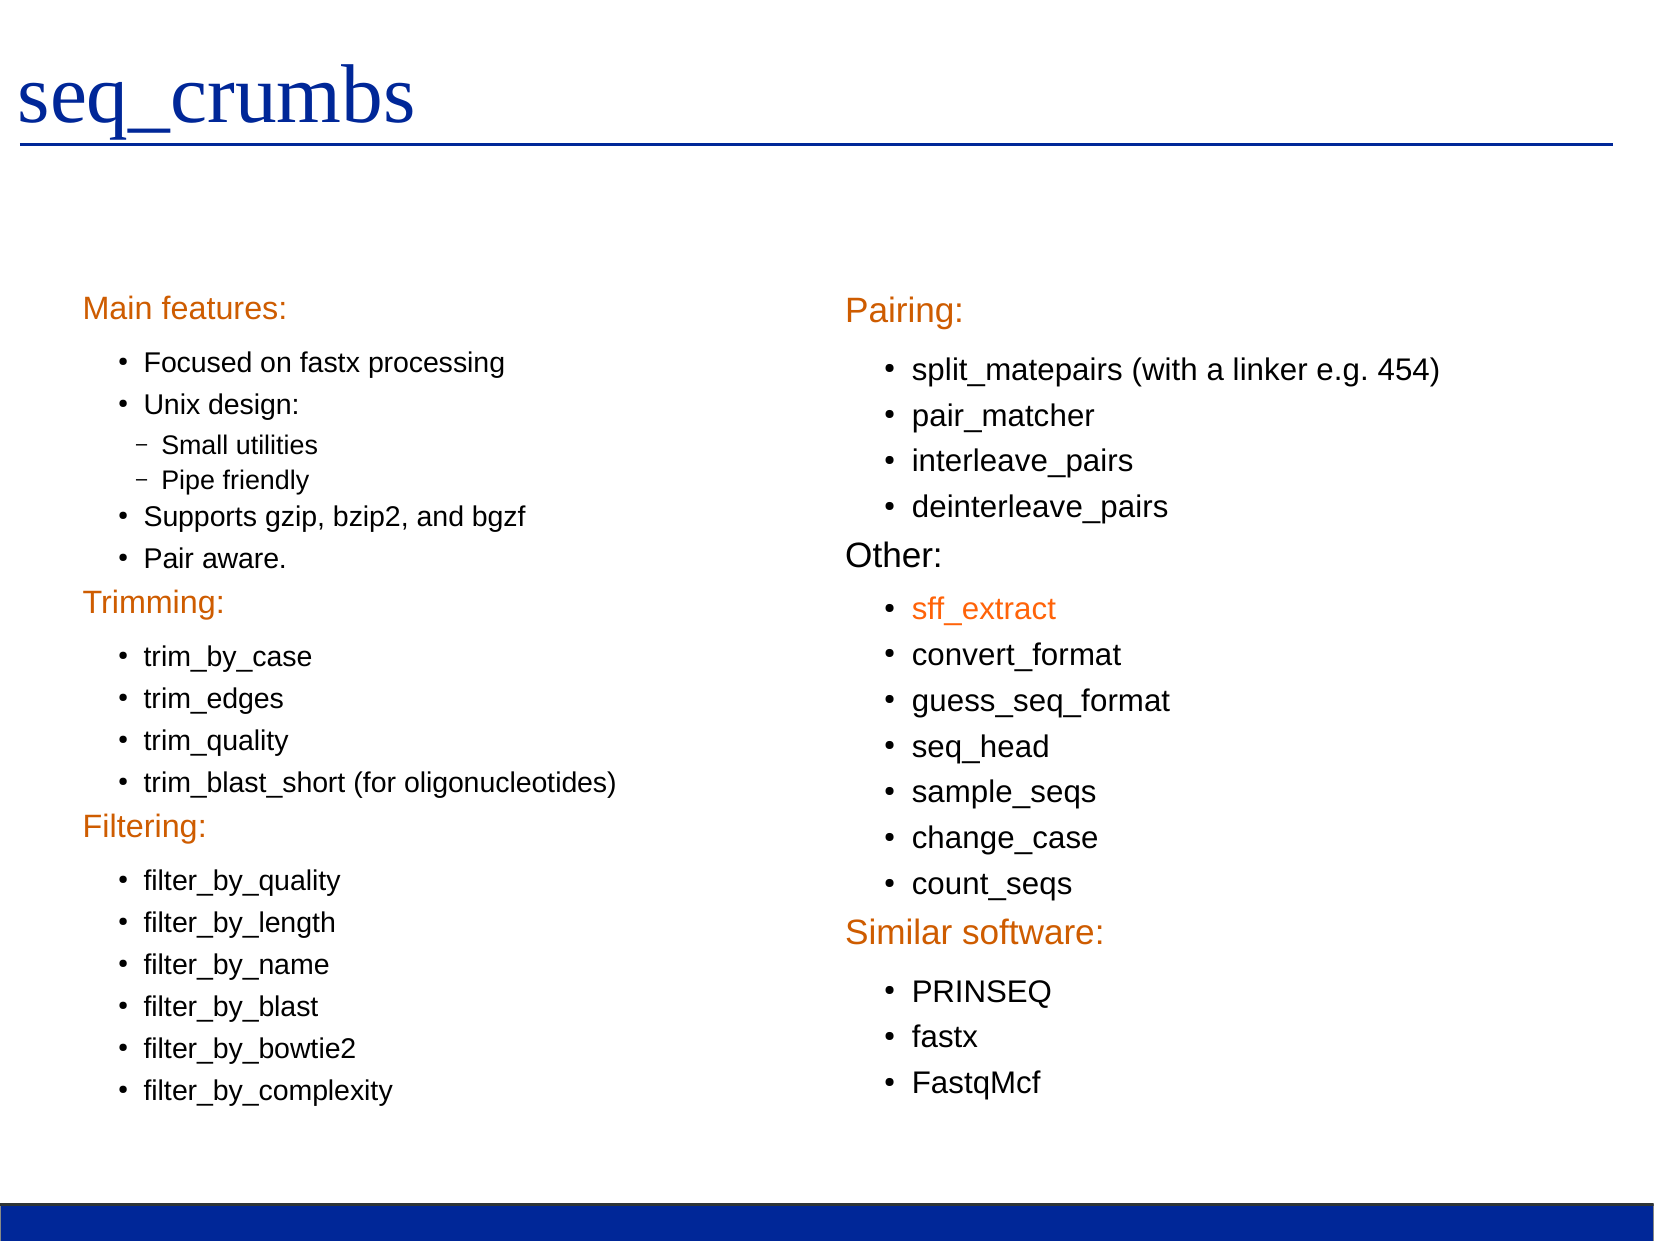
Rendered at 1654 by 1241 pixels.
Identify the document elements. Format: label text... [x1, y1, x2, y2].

title seq_crumbs [17, 0, 1589, 198]
list Main features: Focused on fastx processing Unix design: Small utilities Pipe friendly Supports gzip, bzip2, and bgzf Pair aware. Trimming: trim_by_case trim_edges trim_quality trim_blast_short (for oligonucleotides) Filtering: filter_by_quality filter_by_length filter_by_name filter_by_blast filter_by_bowtie2 filter_by_complexity [82, 290, 809, 1109]
list Pairing: split_matepairs (with a linker e.g. 454) pair_matcher interleave_pairs deinterleave_pairs Other: sff_extract convert_format guess_seq_format seq_head sample_seqs change_case count_seqs Similar software: PRINSEQ fastx FastqMcf [845, 290, 1572, 1109]
